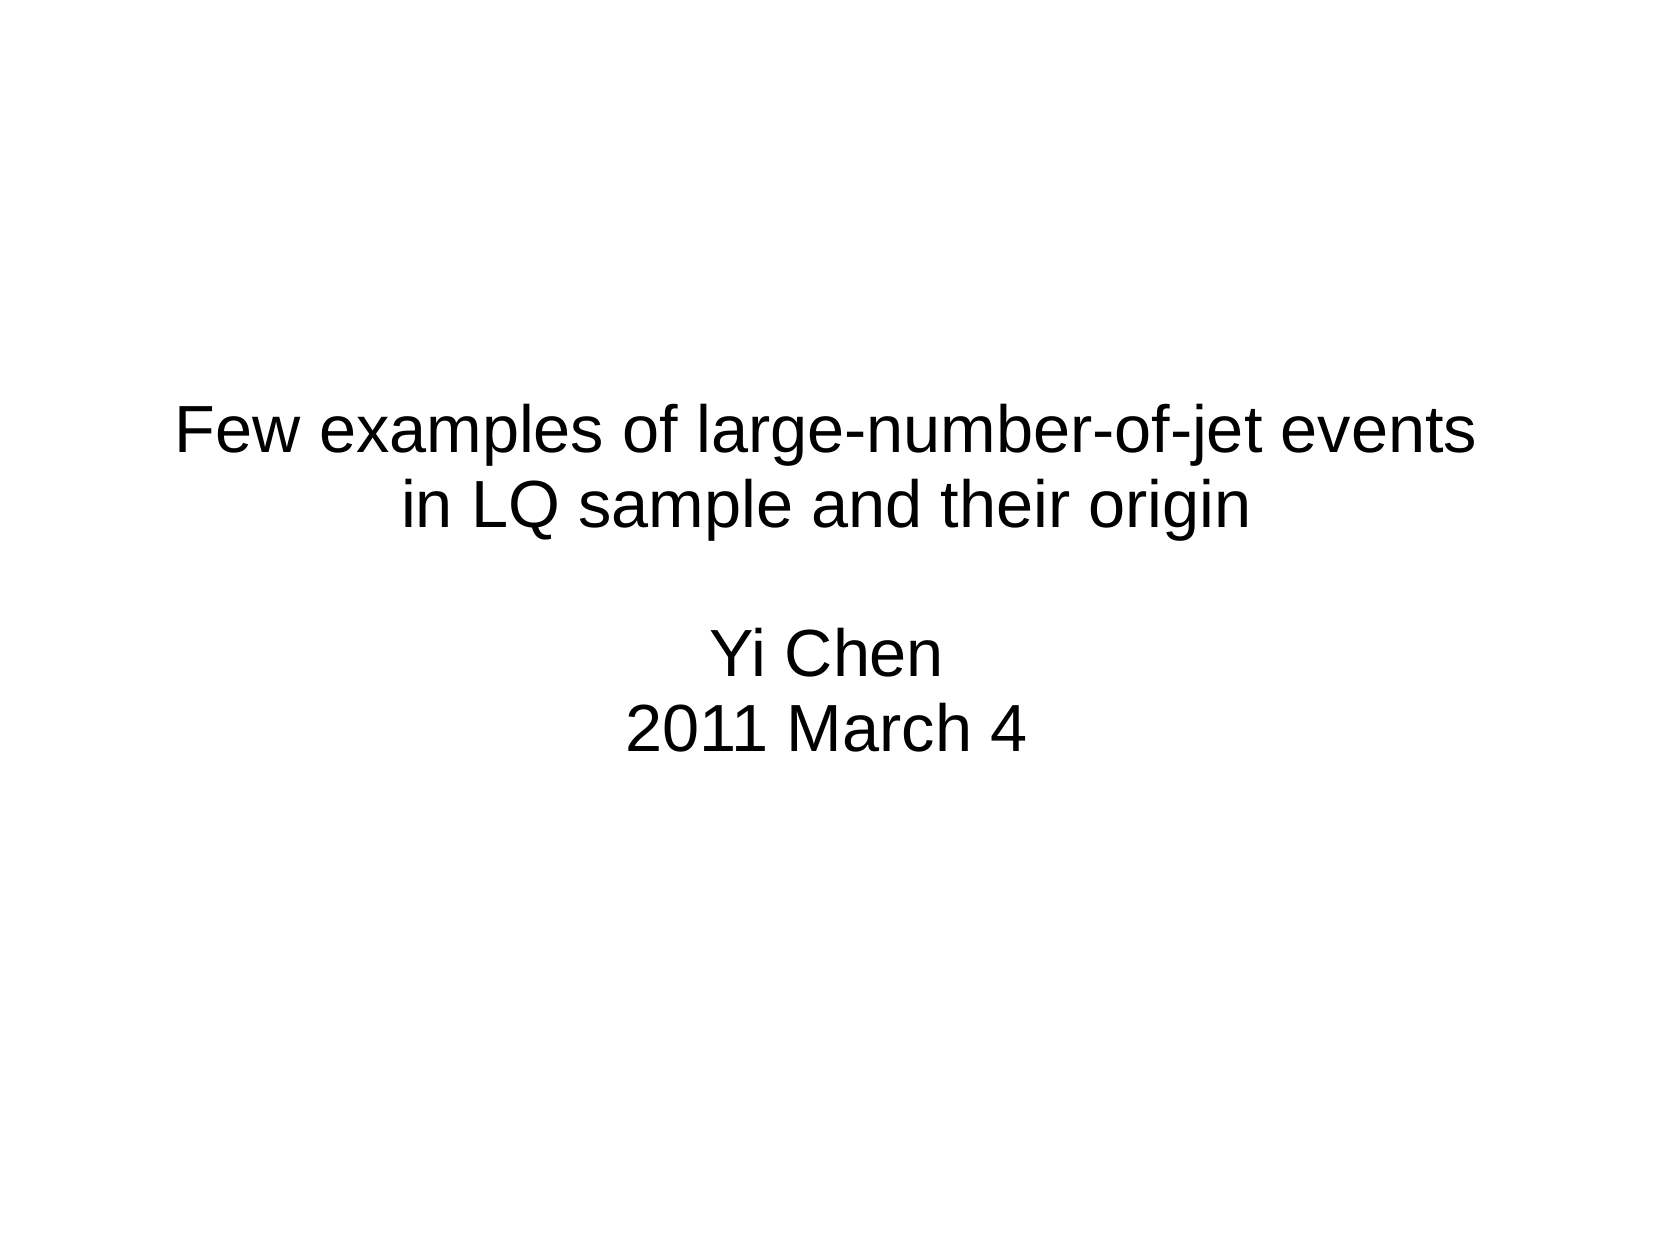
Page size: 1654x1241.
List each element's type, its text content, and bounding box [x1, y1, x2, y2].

subtitle Few examples of large-number-of-jet events in LQ sample and their origin Yi Chen 2011 March 4 [82, 56, 1571, 1102]
